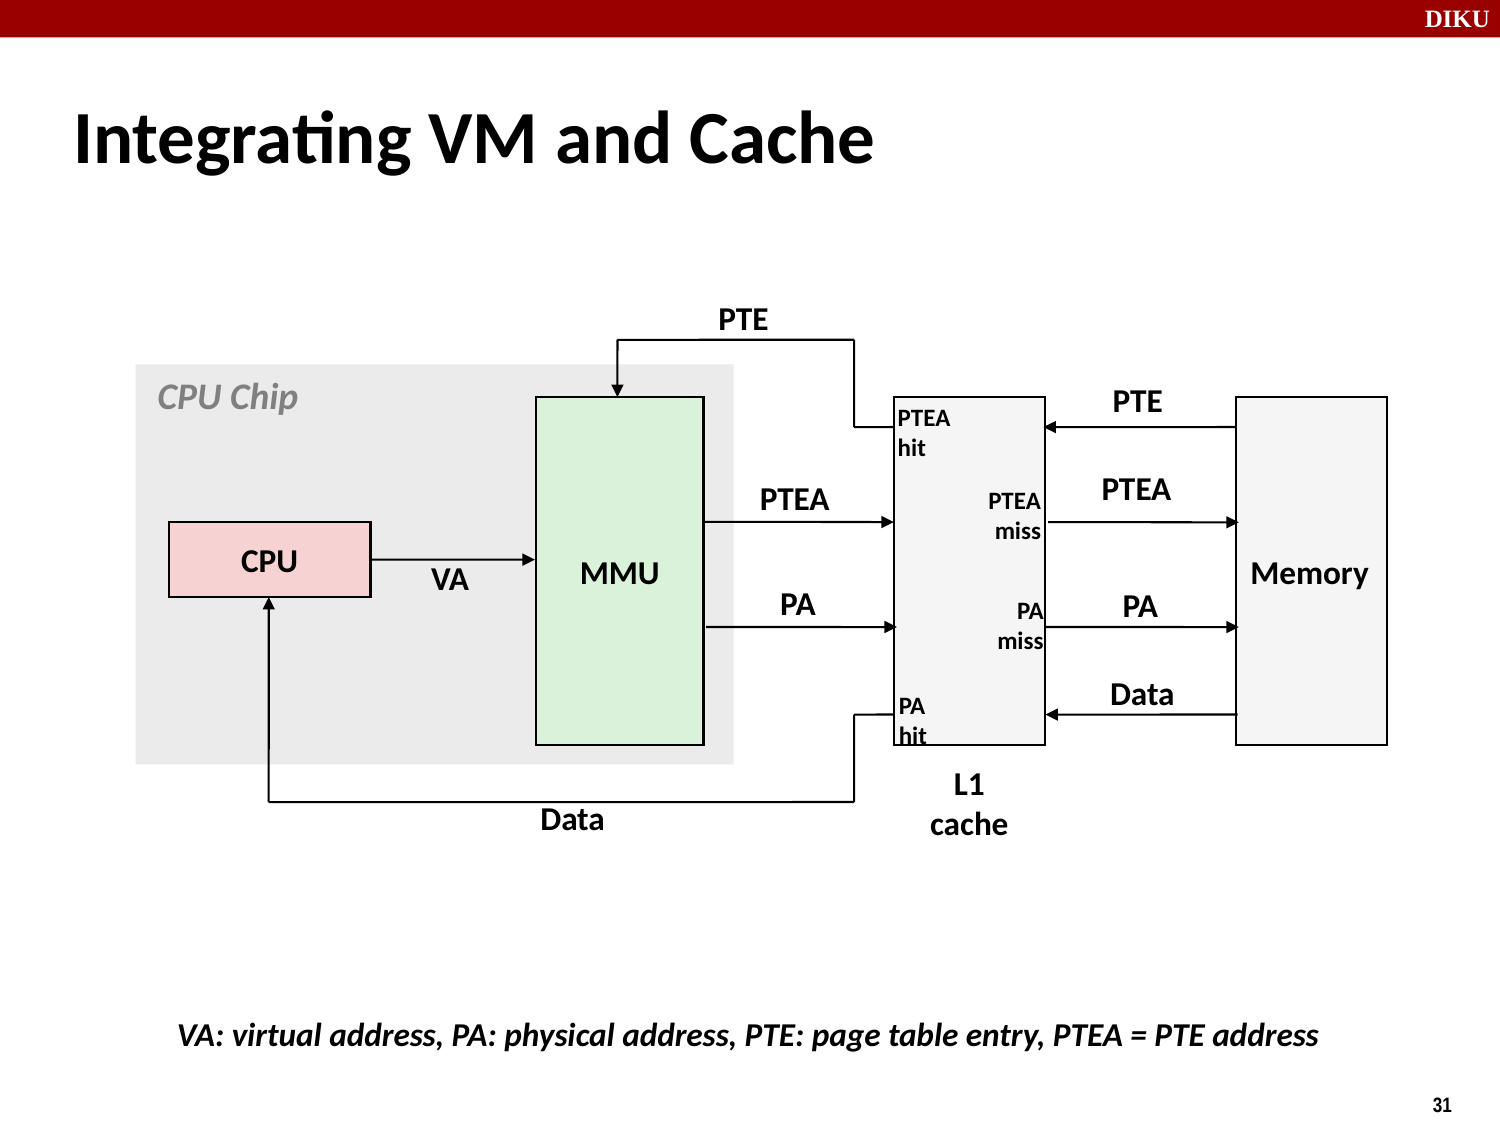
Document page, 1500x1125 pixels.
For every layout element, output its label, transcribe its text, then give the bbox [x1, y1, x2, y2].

text_box PTEA [749, 479, 841, 520]
text_box PTE [703, 289, 784, 338]
text_box [618, 364, 734, 520]
text_box PA [769, 629, 827, 633]
text_box PTEA [749, 523, 841, 528]
text_box [270, 523, 734, 765]
text_box PA [1107, 577, 1174, 632]
text_box Data [525, 789, 621, 845]
text_box VA [420, 561, 480, 608]
text_box [893, 397, 1046, 745]
text_box PTE [1097, 371, 1178, 427]
text_box VA: virtual address, PA: physical address, PTE: page table entry, PTEA = PTE address [166, 1015, 1331, 1064]
text_box PA [769, 584, 827, 625]
text_box PTEA [1091, 469, 1183, 518]
text_box Integrating VM and Cache [58, 71, 1304, 197]
text_box Data [1095, 664, 1190, 720]
text_box L1 cache [915, 754, 1024, 850]
text_box [135, 364, 616, 765]
text_box PA miss [982, 586, 1059, 662]
text_box PA hit [884, 681, 946, 757]
text_box PTEA hit [882, 394, 972, 470]
text_box PTEA miss [973, 477, 1056, 552]
text_box PTE [703, 341, 784, 345]
text_box CPU Chip [142, 364, 314, 425]
text_box MMU [535, 397, 704, 745]
text_box Memory [1235, 397, 1388, 745]
text_box CPU [168, 522, 371, 597]
